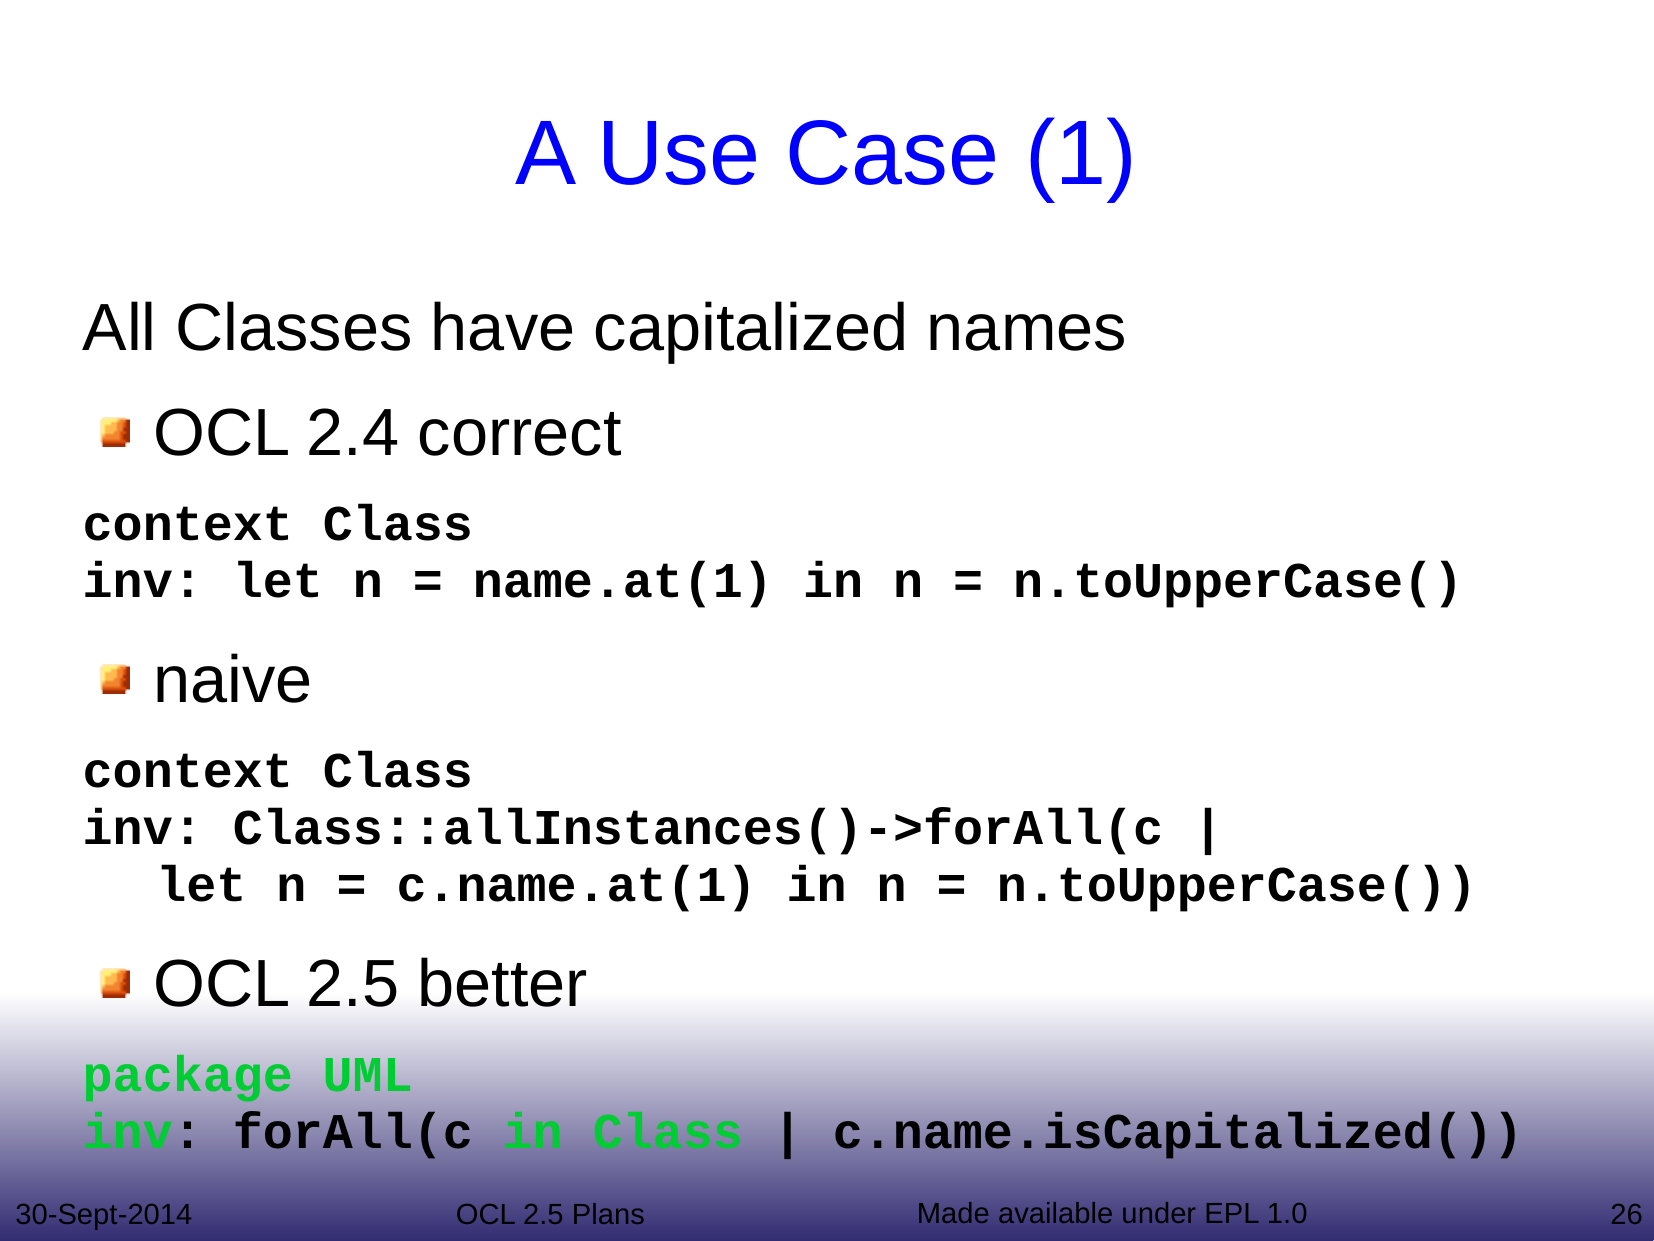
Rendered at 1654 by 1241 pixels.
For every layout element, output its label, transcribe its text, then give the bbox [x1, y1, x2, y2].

title A Use Case (1) [82, 49, 1571, 257]
list All Classes have capitalized names OCL 2.4 correct context Class inv: let n = name.at(1) in n = n.toUpperCase() naive context Class inv: Class::allInstances()->forAll(c | let n = c.name.at(1) in n = n.toUpperCase()) OCL 2.5 better package UML inv: forAll(c in Class | c.name.isCapitalized()) [82, 290, 1571, 1241]
